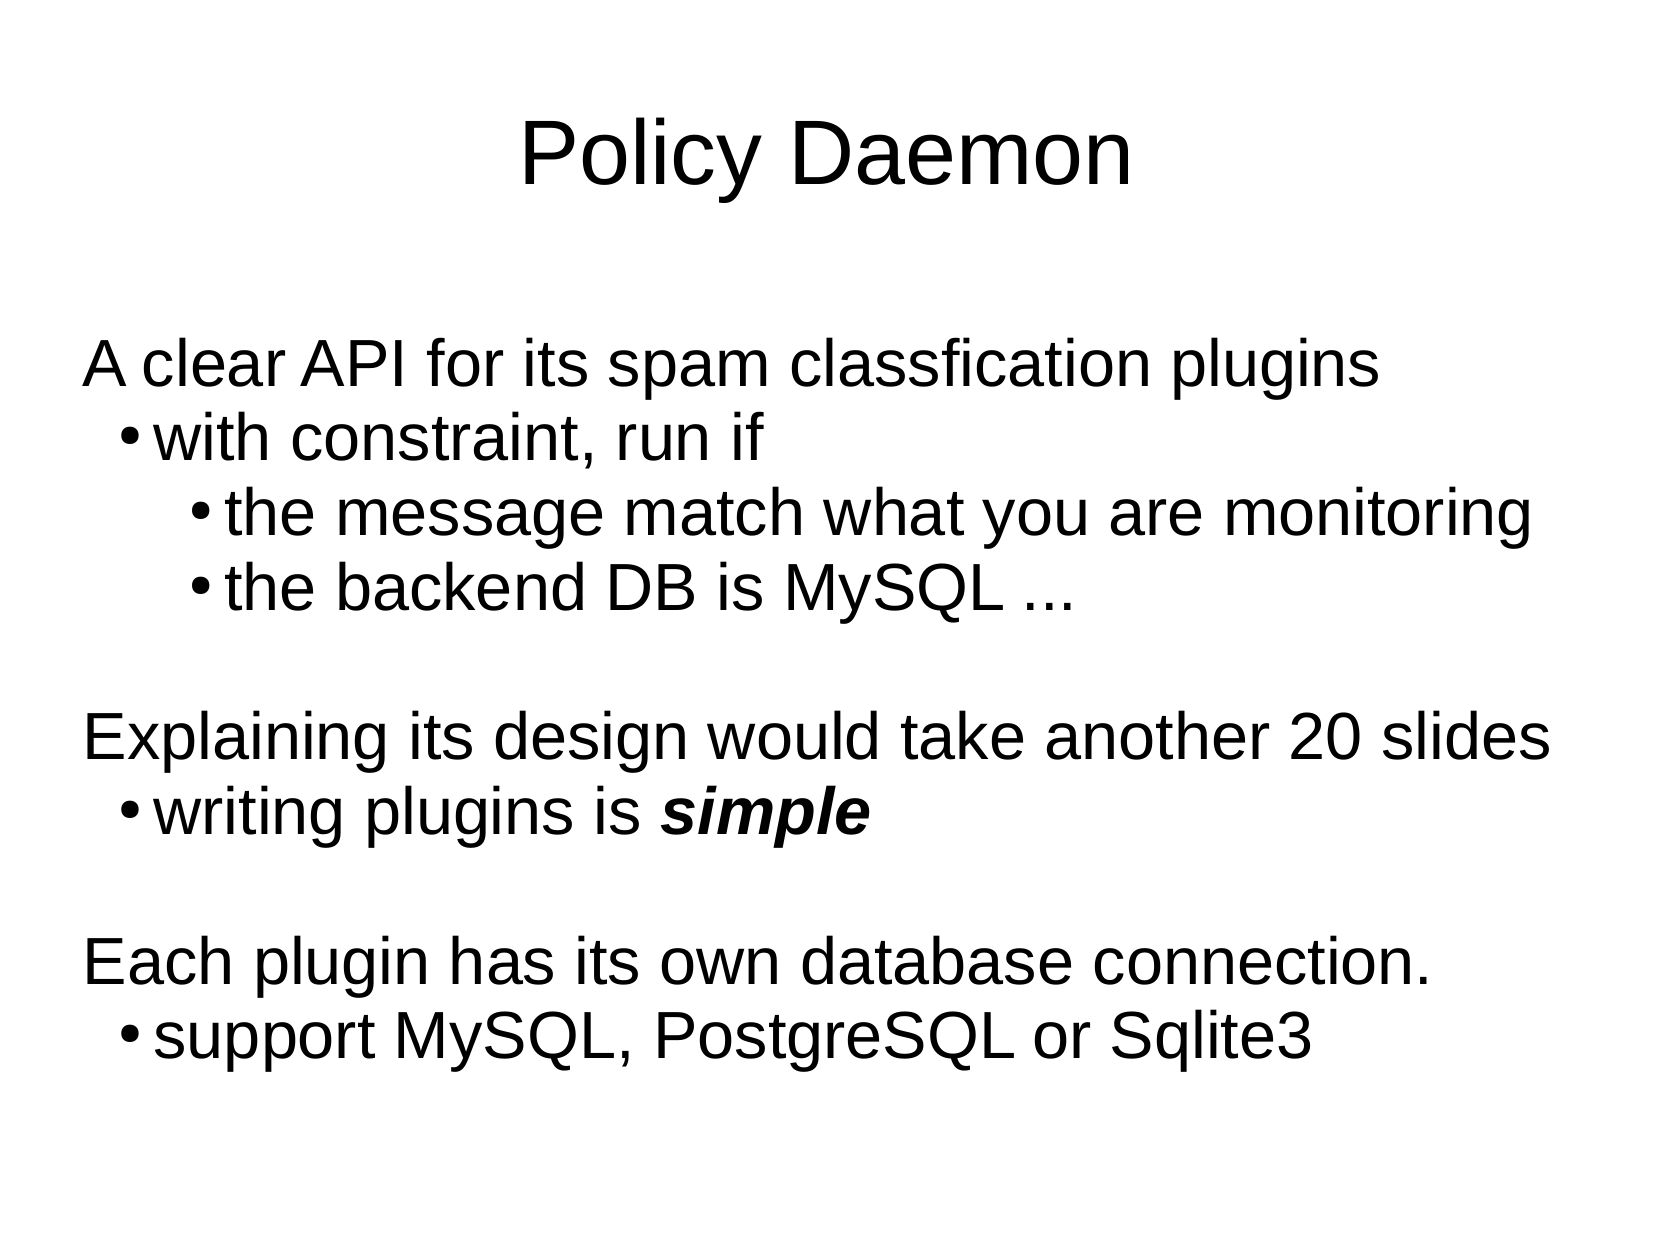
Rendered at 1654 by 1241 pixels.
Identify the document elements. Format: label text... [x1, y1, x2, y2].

subtitle A clear API for its spam classfication plugins with constraint, run if the message match what you are monitoring the backend DB is MySQL ... Explaining its design would take another 20 slides writing plugins is simple Each plugin has its own database connection. support MySQL, PostgreSQL or Sqlite3 [82, 297, 1571, 1102]
title Policy Daemon [82, 56, 1571, 250]
